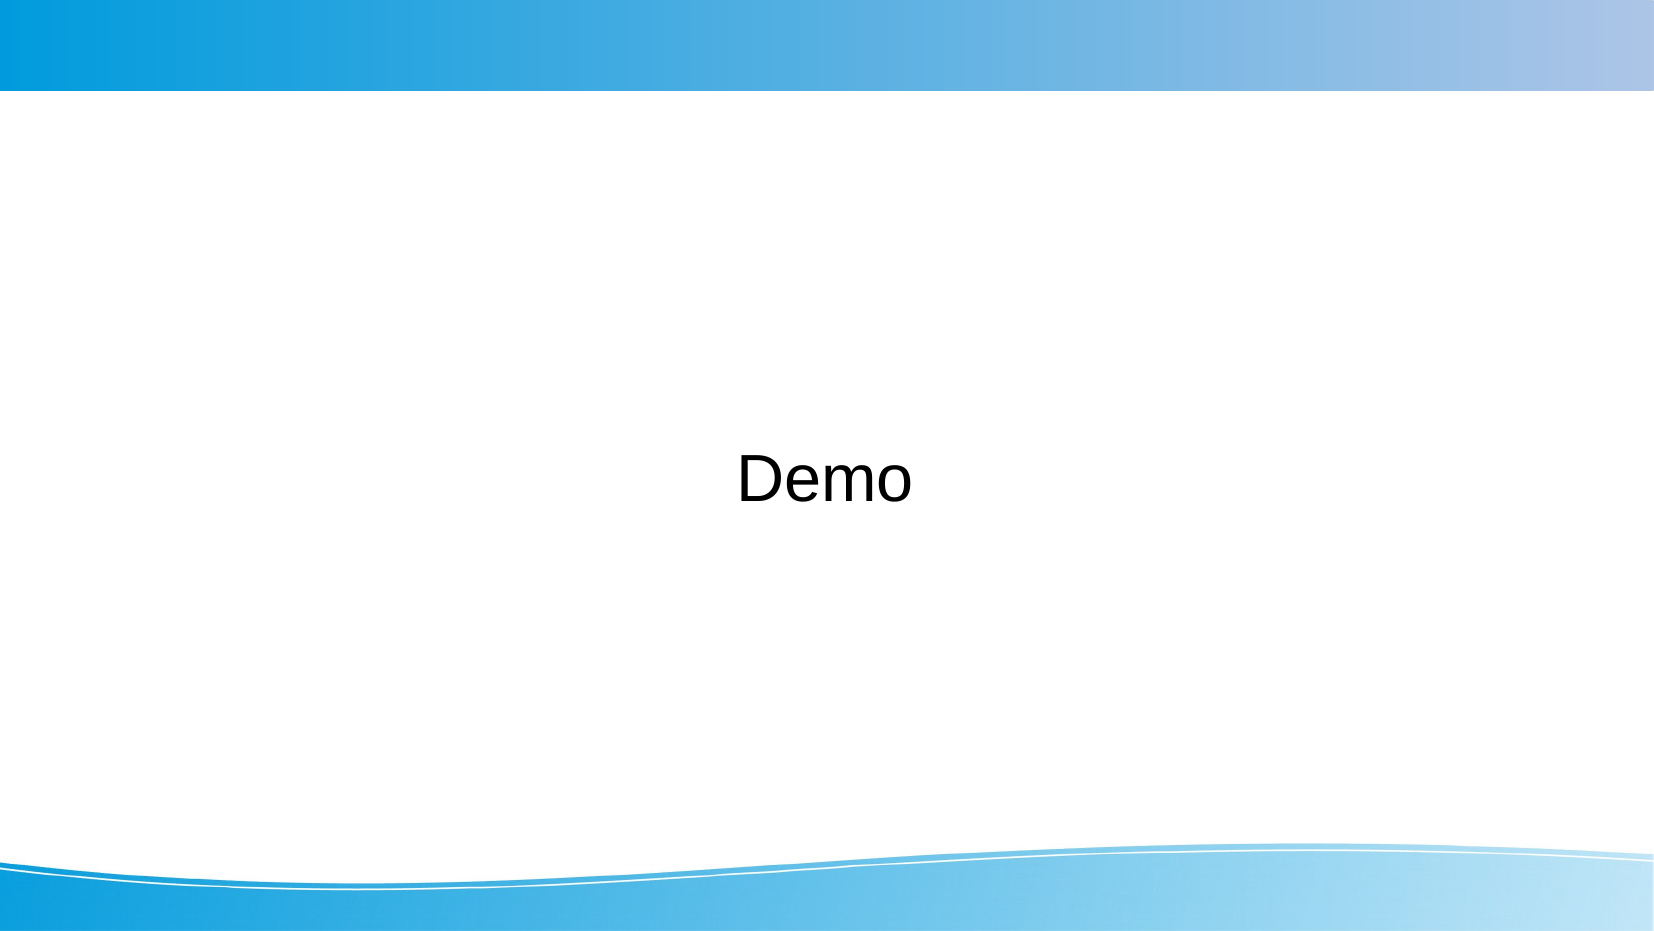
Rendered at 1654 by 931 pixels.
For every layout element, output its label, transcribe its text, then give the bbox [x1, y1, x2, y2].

subtitle Demo [60, 123, 1591, 833]
picture [0, 843, 1654, 931]
